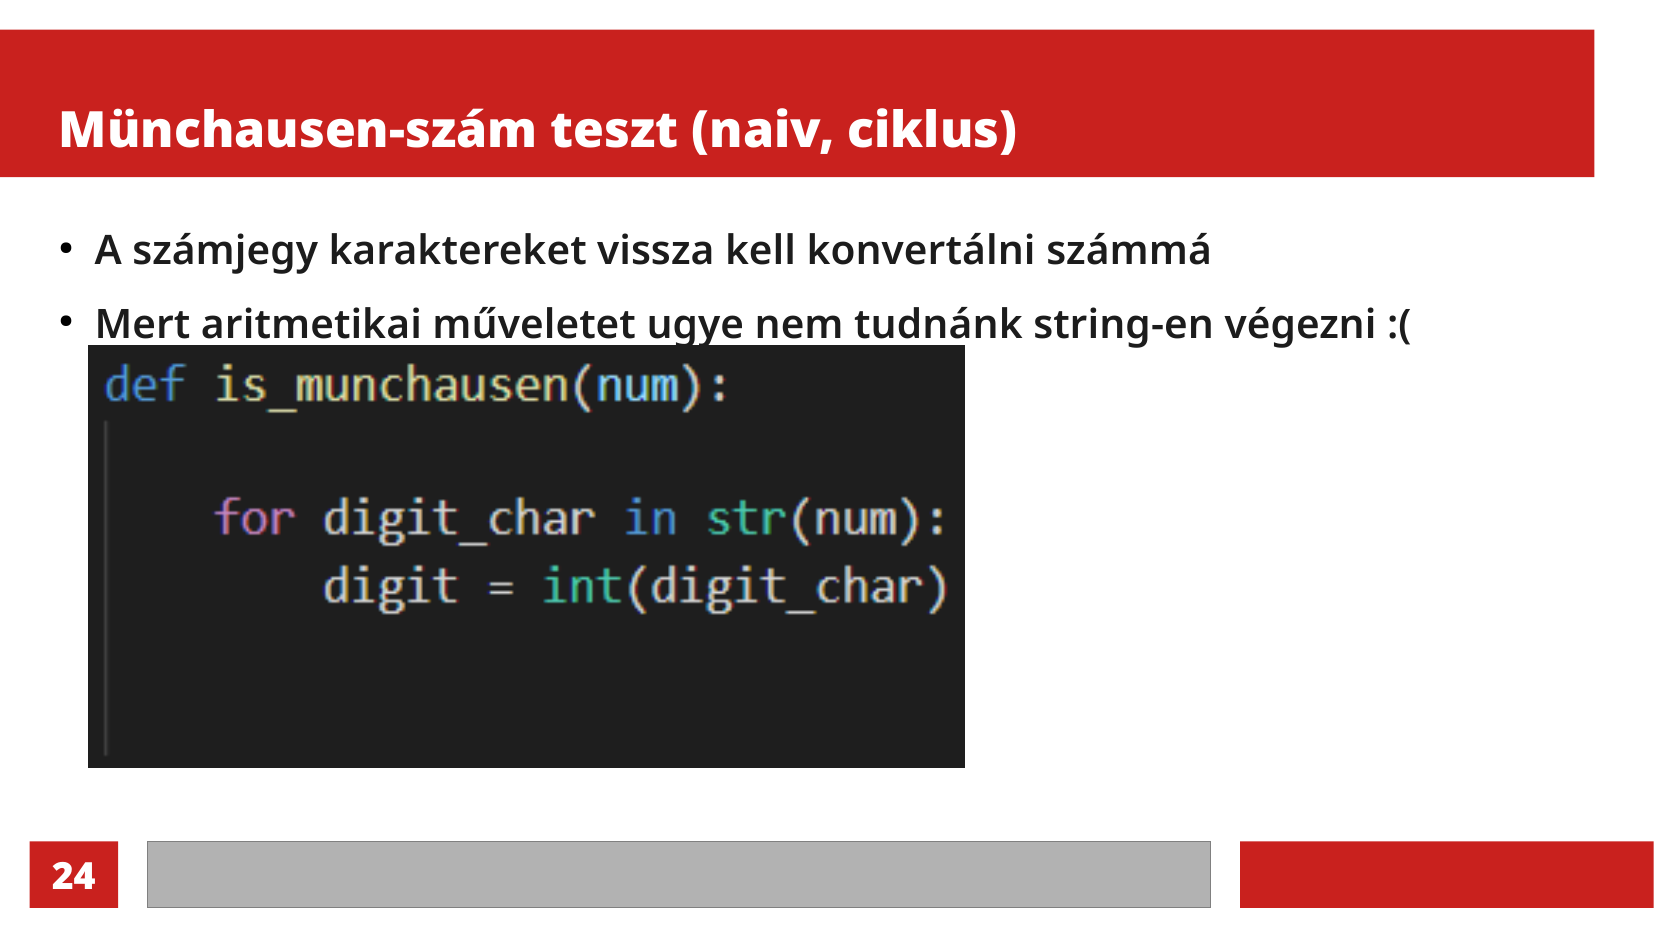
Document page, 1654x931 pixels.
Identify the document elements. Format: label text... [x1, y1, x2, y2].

picture [88, 345, 965, 768]
list A számjegy karaktereket vissza kell konvertálni számmá Mert aritmetikai műveletet ugye nem tudnánk string-en végezni :( [59, 221, 1565, 473]
title Münchausen-szám teszt (naiv, ciklus) [59, 44, 1595, 163]
